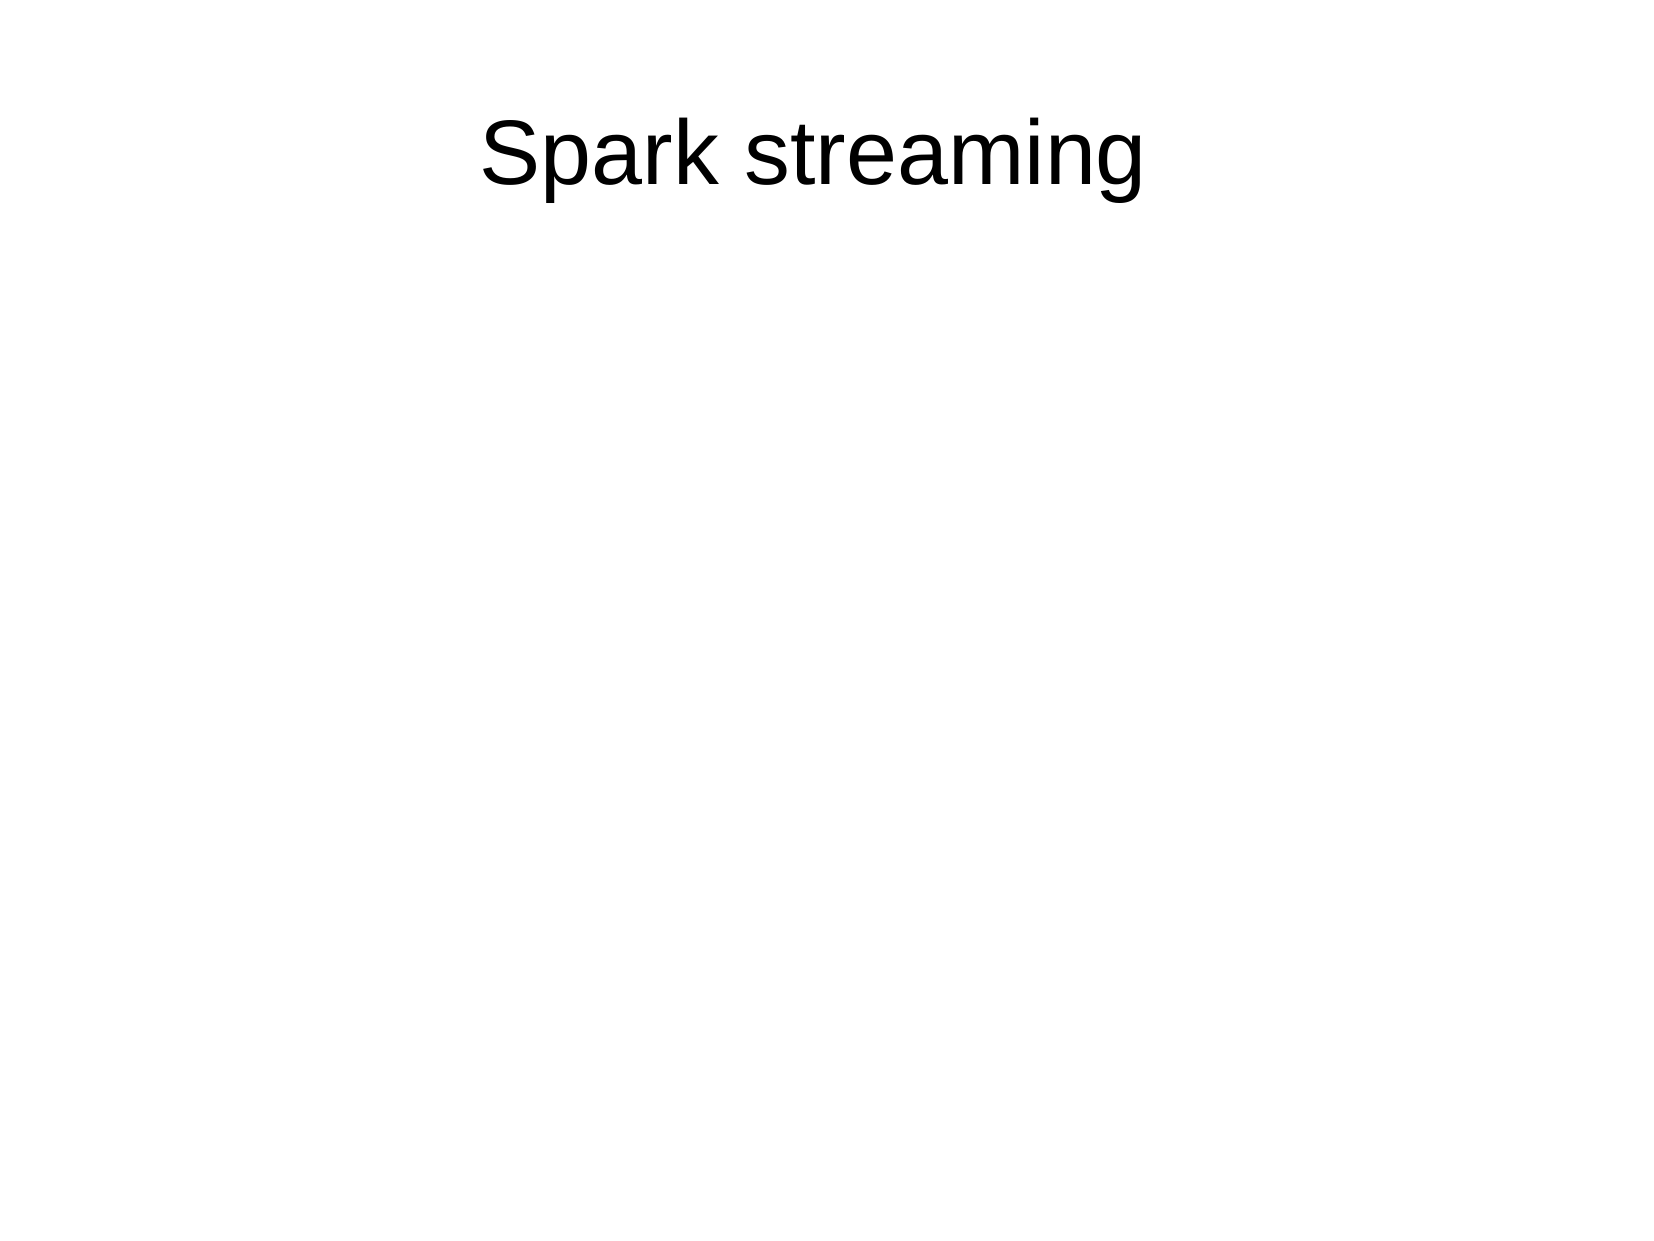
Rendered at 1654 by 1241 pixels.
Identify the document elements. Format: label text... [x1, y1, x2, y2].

title Spark streaming [82, 49, 1571, 257]
